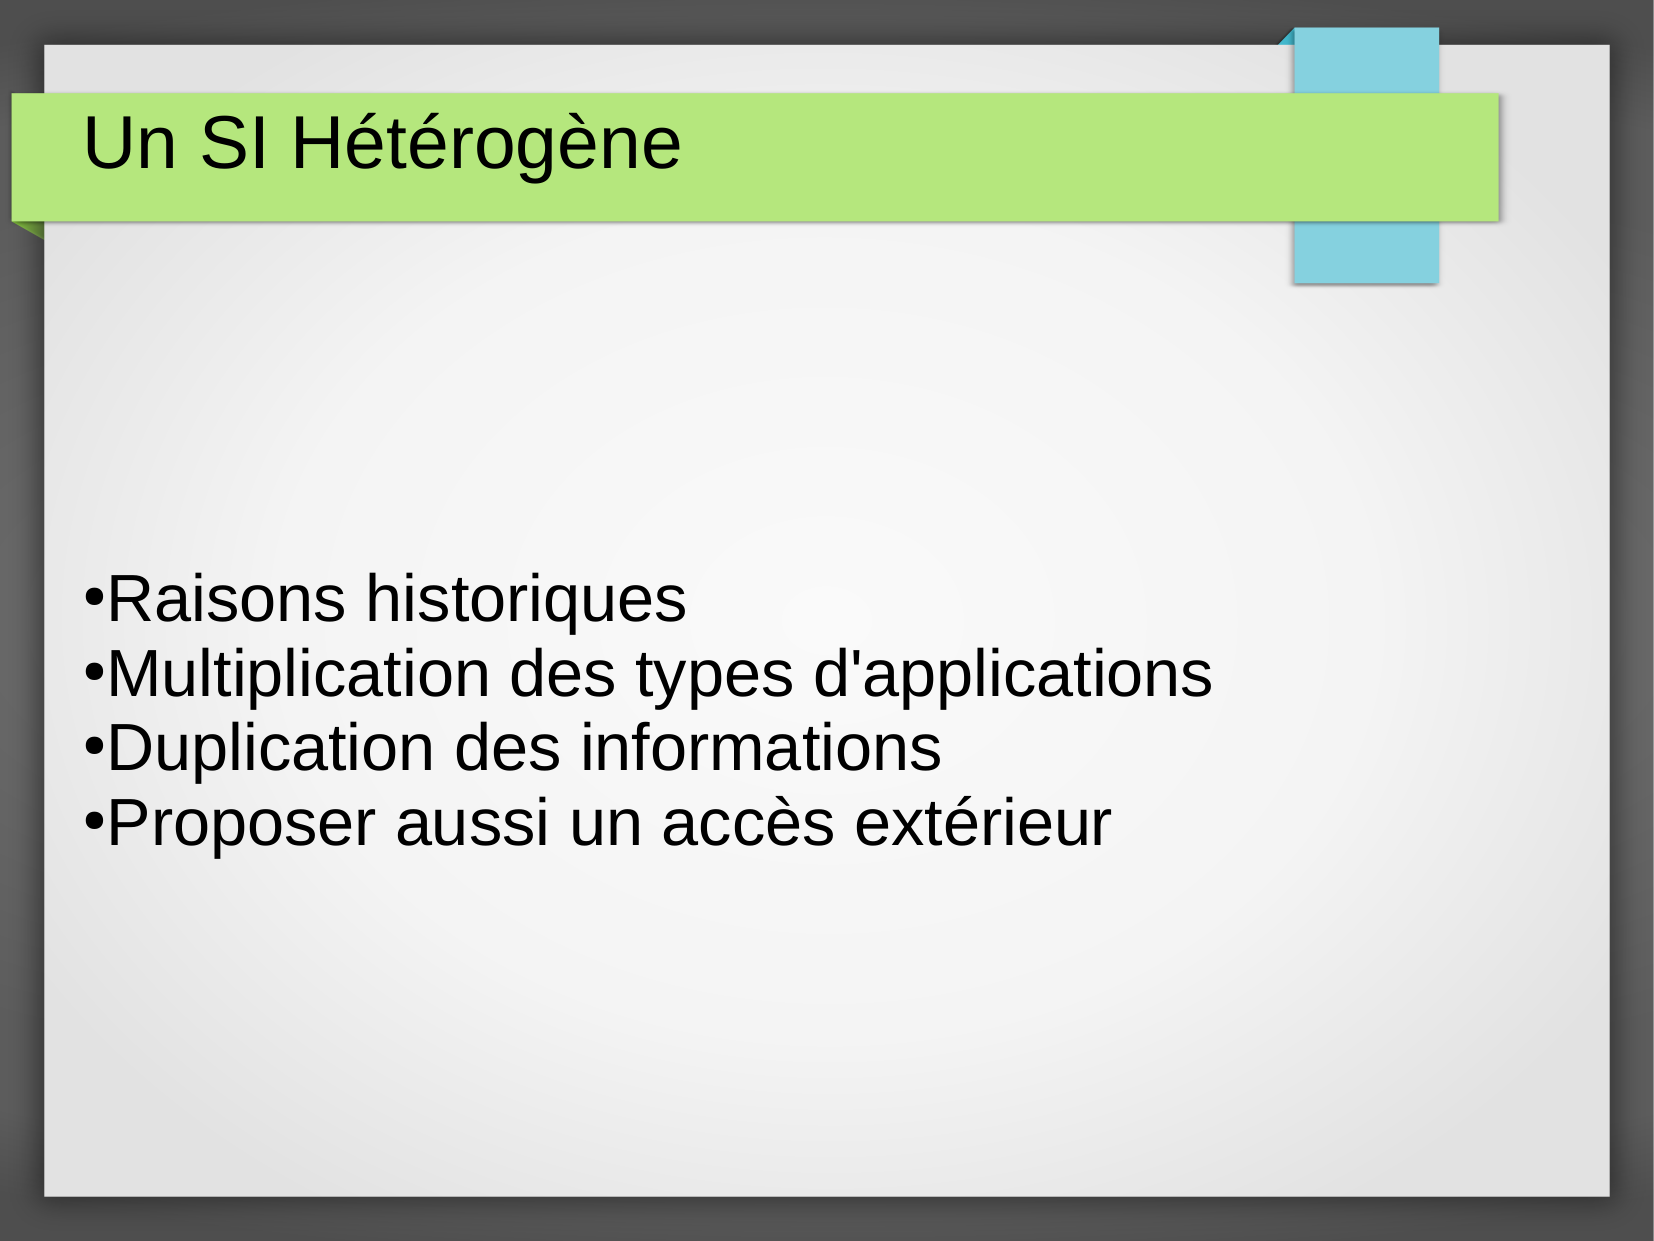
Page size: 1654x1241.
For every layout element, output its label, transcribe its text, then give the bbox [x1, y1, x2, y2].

subtitle Raisons historiques Multiplication des types d'applications Duplication des informations Proposer aussi un accès extérieur [82, 49, 1571, 1010]
picture [0, 0, 1654, 1241]
